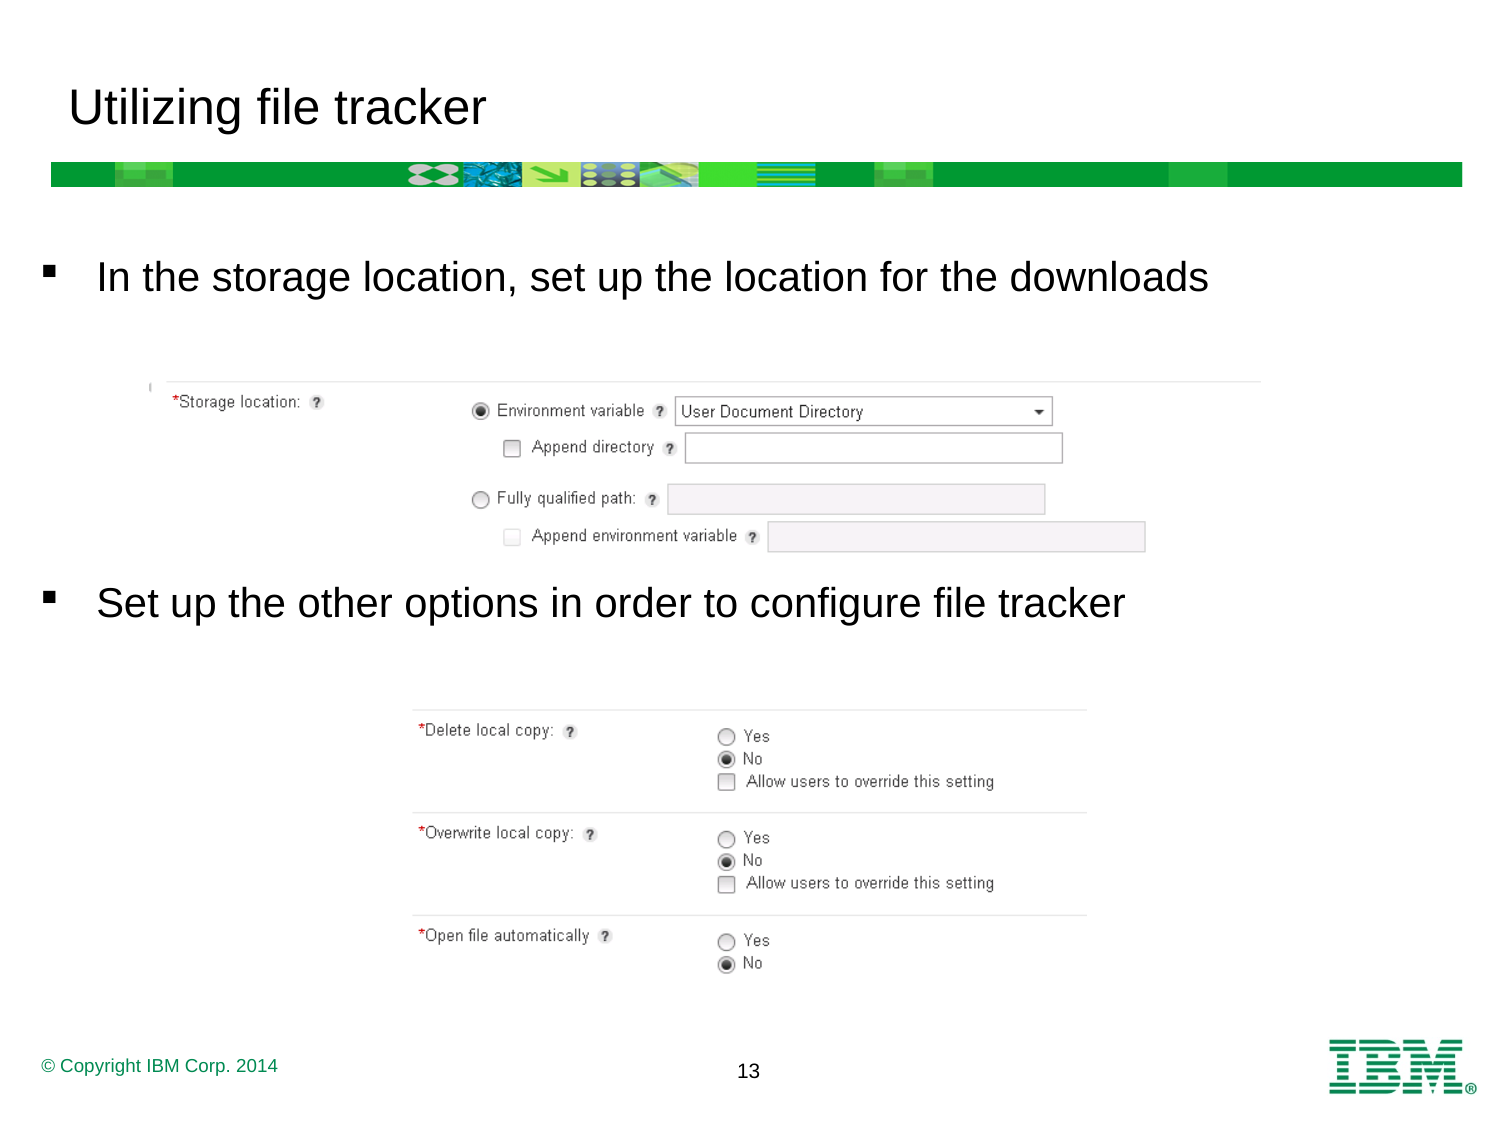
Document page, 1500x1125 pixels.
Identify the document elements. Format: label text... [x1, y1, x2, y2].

picture [1463, 1037, 1479, 1096]
title Utilizing file tracker [53, 69, 1239, 144]
list In the storage location, set up the location for the downloads [24, 243, 1463, 1038]
picture [50, 161, 1463, 189]
list Set up the other options in order to configure file tracker [25, 570, 1463, 1125]
picture [390, 702, 1087, 991]
picture [149, 375, 1261, 570]
